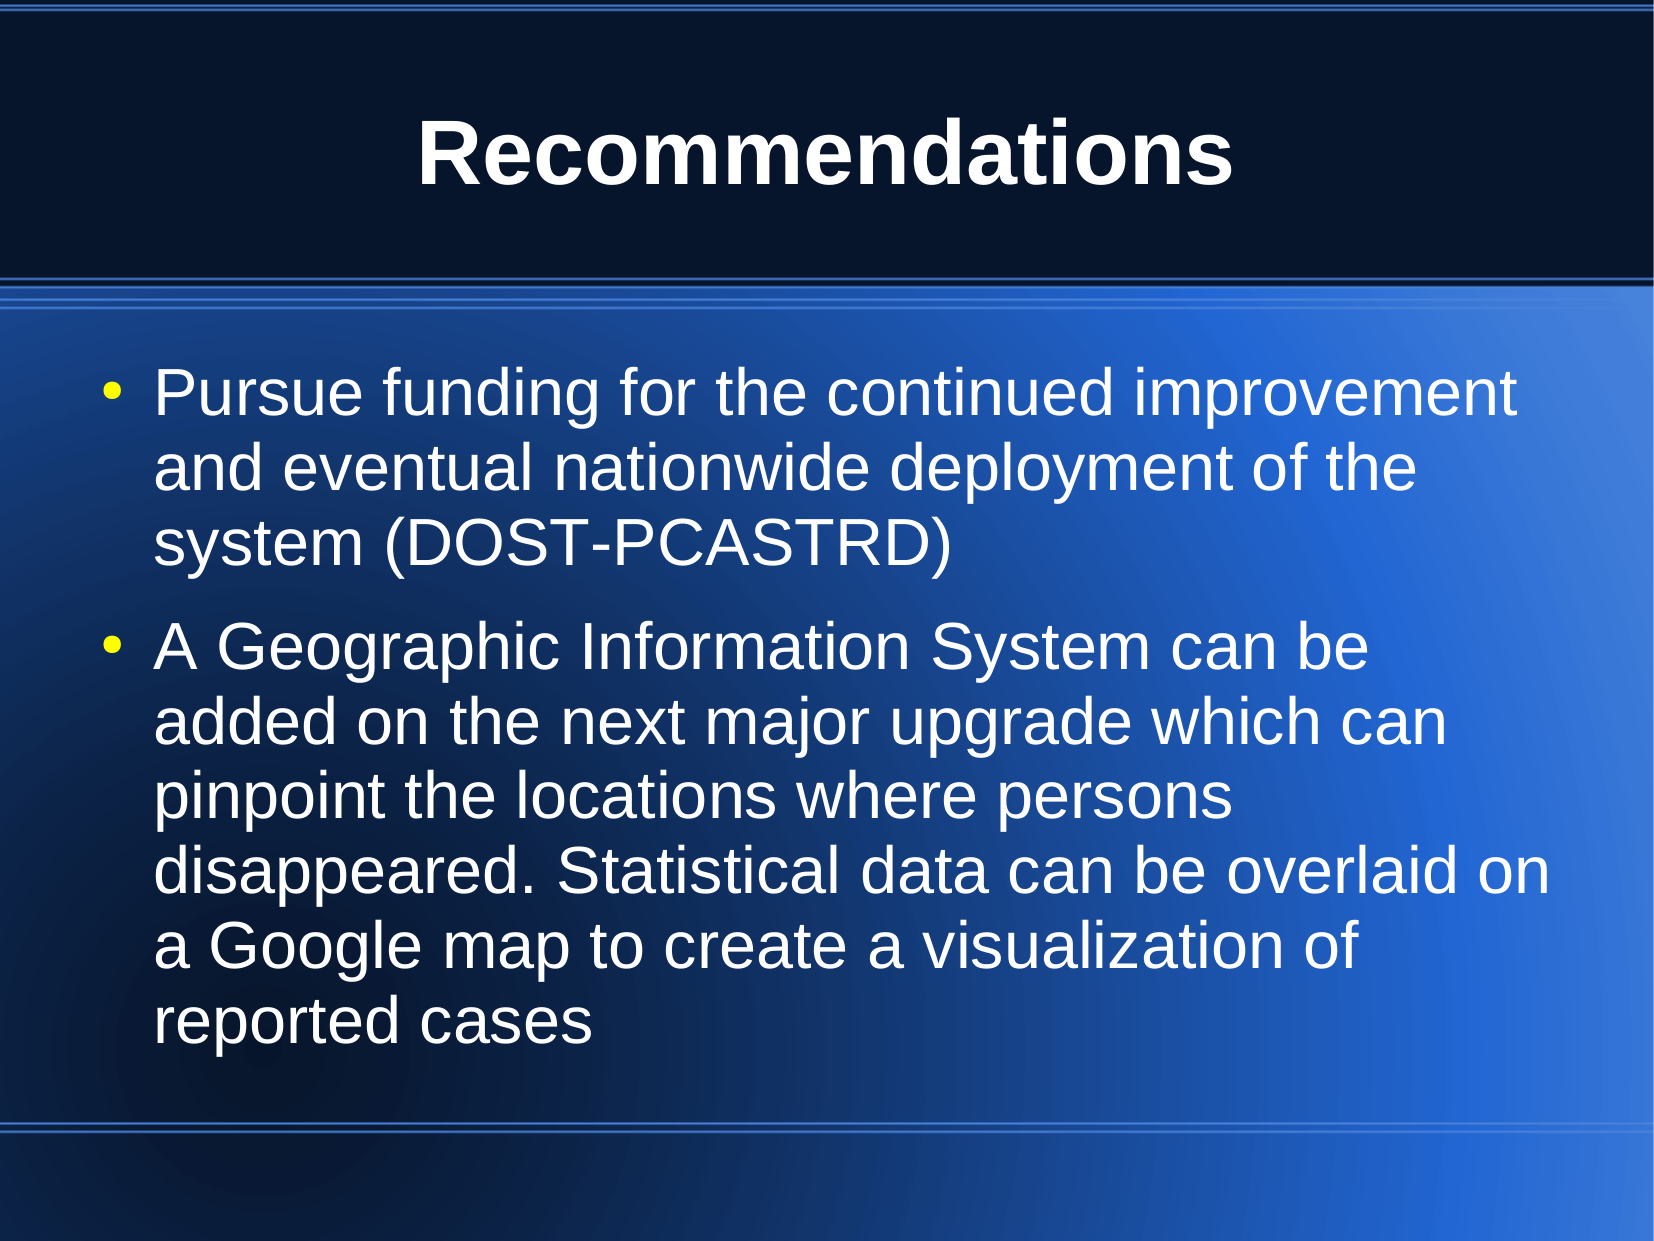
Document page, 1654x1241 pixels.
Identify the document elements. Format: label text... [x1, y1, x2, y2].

picture [0, 0, 1654, 1241]
list Pursue funding for the continued improvement and eventual nationwide deployment of the system (DOST-PCASTRD) A Geographic Information System can be added on the next major upgrade which can pinpoint the locations where persons disappeared. Statistical data can be overlaid on a Google map to create a visualization of reported cases [82, 355, 1571, 1058]
title Recommendations [82, 49, 1571, 257]
